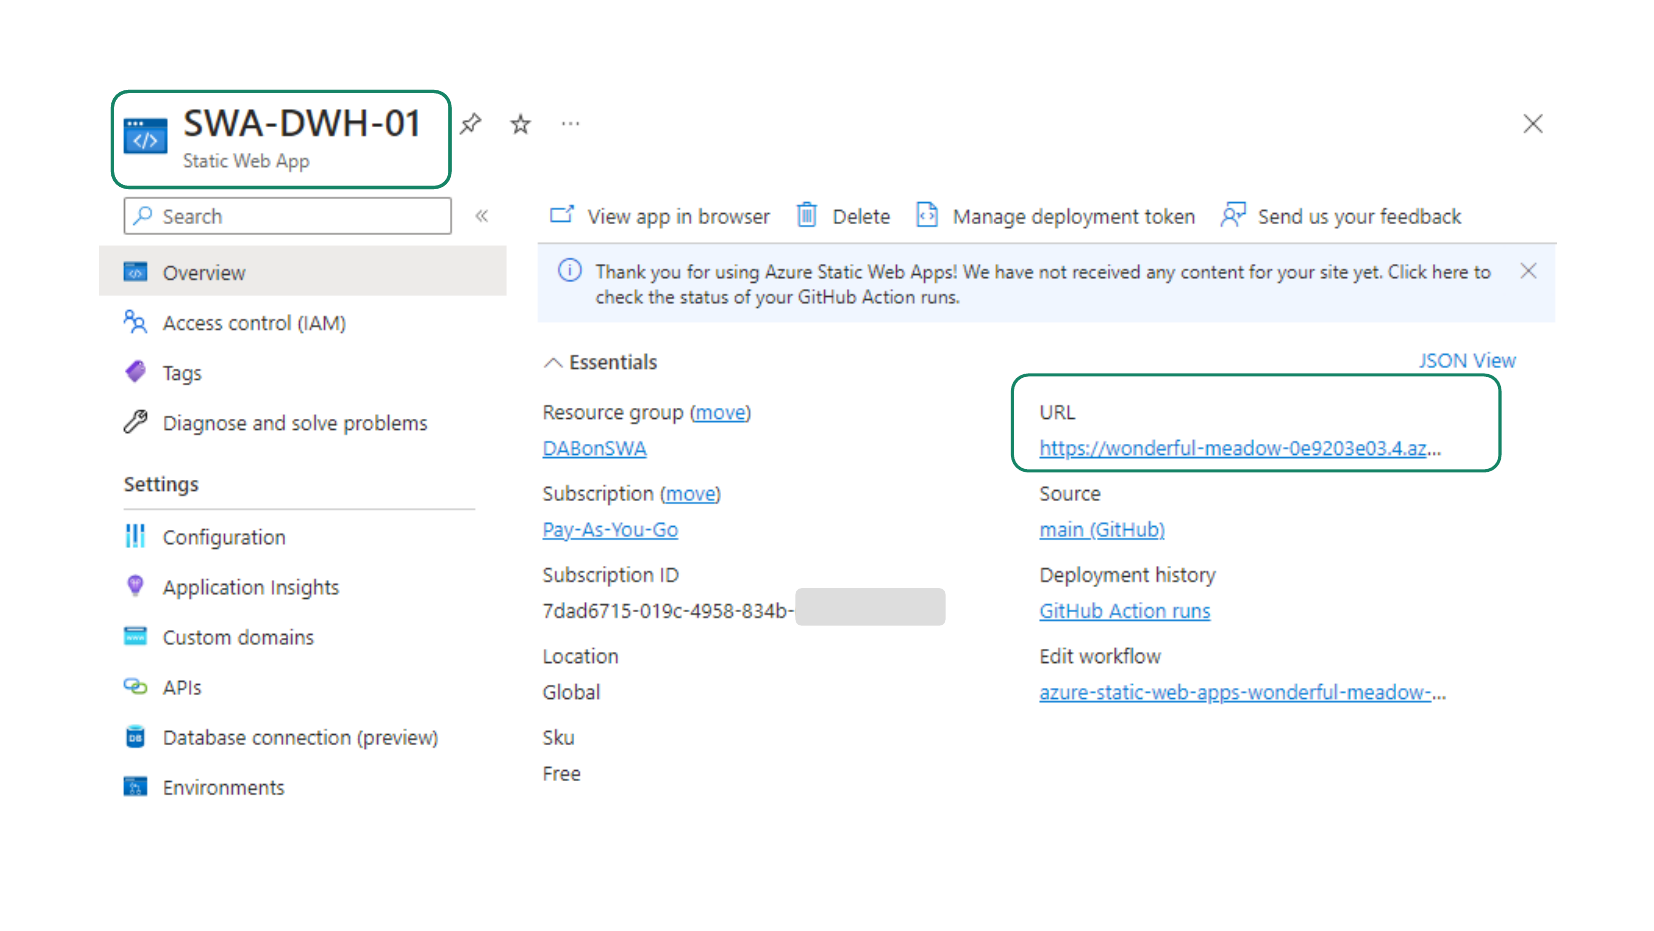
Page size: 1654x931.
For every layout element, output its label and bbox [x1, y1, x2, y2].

text_box [795, 588, 946, 626]
picture [99, 91, 1557, 806]
picture [114, 93, 448, 185]
